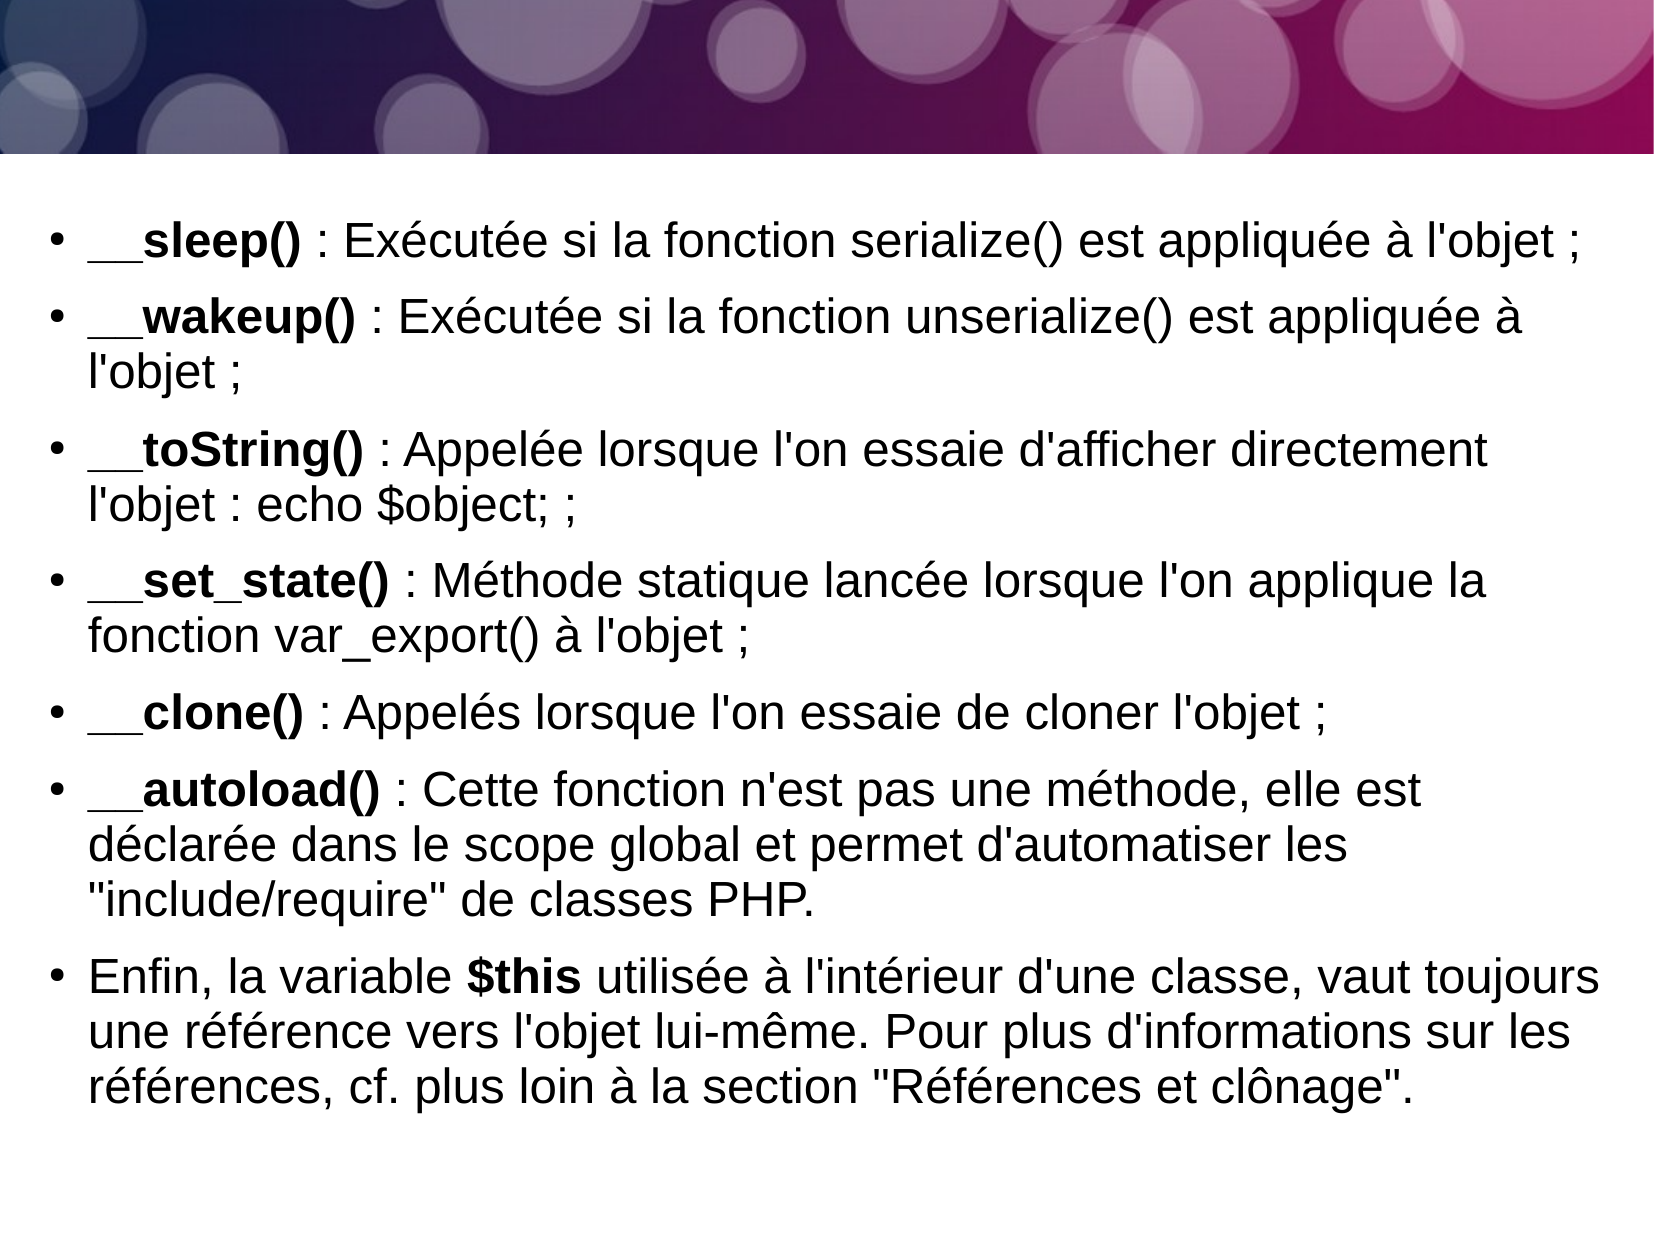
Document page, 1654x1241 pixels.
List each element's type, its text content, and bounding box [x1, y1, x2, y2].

picture [0, 0, 1654, 154]
list __sleep() : Exécutée si la fonction serialize() est appliquée à l'objet ; __wakeup() : Exécutée si la fonction unserialize() est appliquée à l'objet ; __toString() : Appelée lorsque l'on essaie d'afficher directement l'objet : echo $object; ; __set_state() : Méthode statique lancée lorsque l'on applique la fonction var_export() à l'objet ; __clone() : Appelés lorsque l'on essaie de cloner l'objet ; __autoload() : Cette fonction n'est pas une méthode, elle est déclarée dans le scope global et permet d'automatiser les "include/require" de classes PHP. Enfin, la variable $this utilisée à l'intérieur d'une classe, vaut toujours une référence vers l'objet lui-même. Pour plus d'informations sur les références, cf. plus loin à la section "Références et clônage". [35, 212, 1607, 1193]
